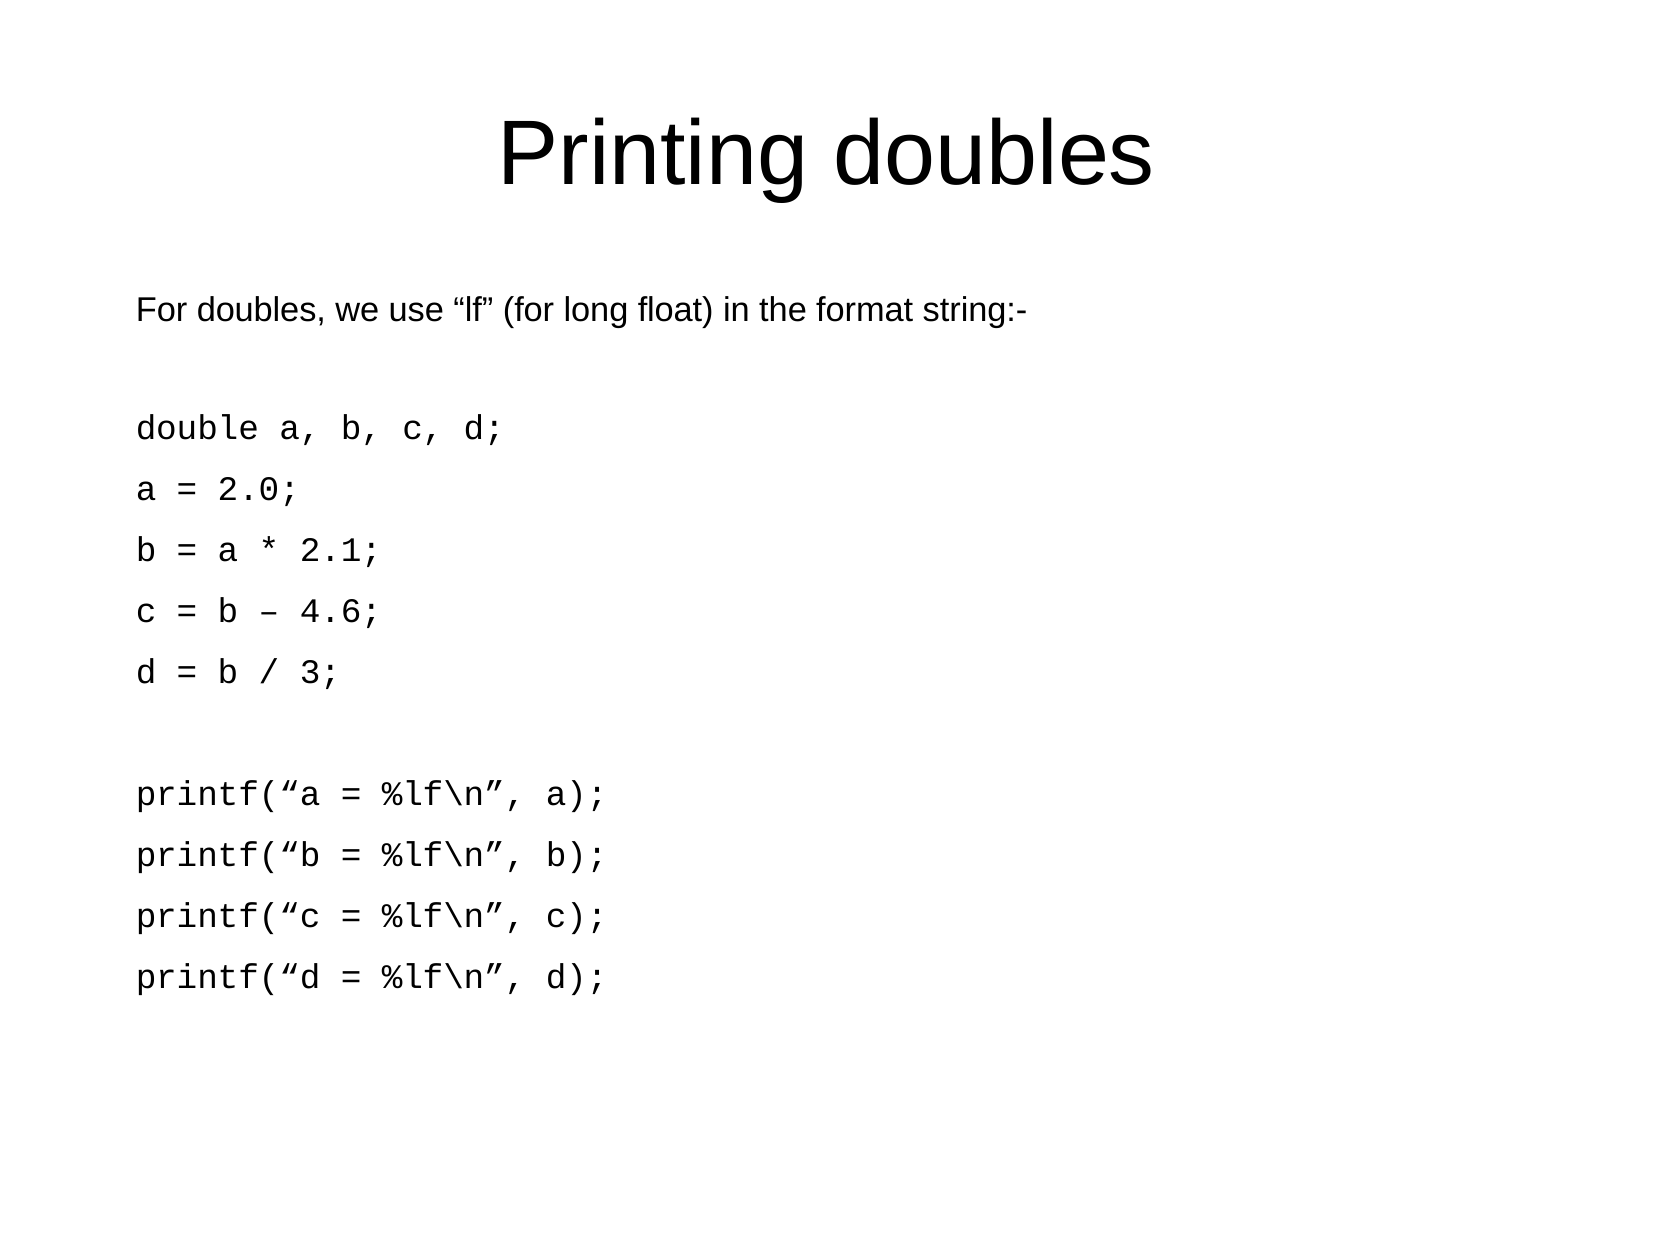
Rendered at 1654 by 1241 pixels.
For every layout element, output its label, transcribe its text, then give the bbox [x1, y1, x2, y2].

list For doubles, we use “lf” (for long float) in the format string:- double a, b, c, d; a = 2.0; b = a * 2.1; c = b – 4.6; d = b / 3; printf(“a = %lf\n”, a); printf(“b = %lf\n”, b); printf(“c = %lf\n”, c); printf(“d = %lf\n”, d); [82, 290, 1538, 1010]
title Printing doubles [82, 49, 1571, 257]
